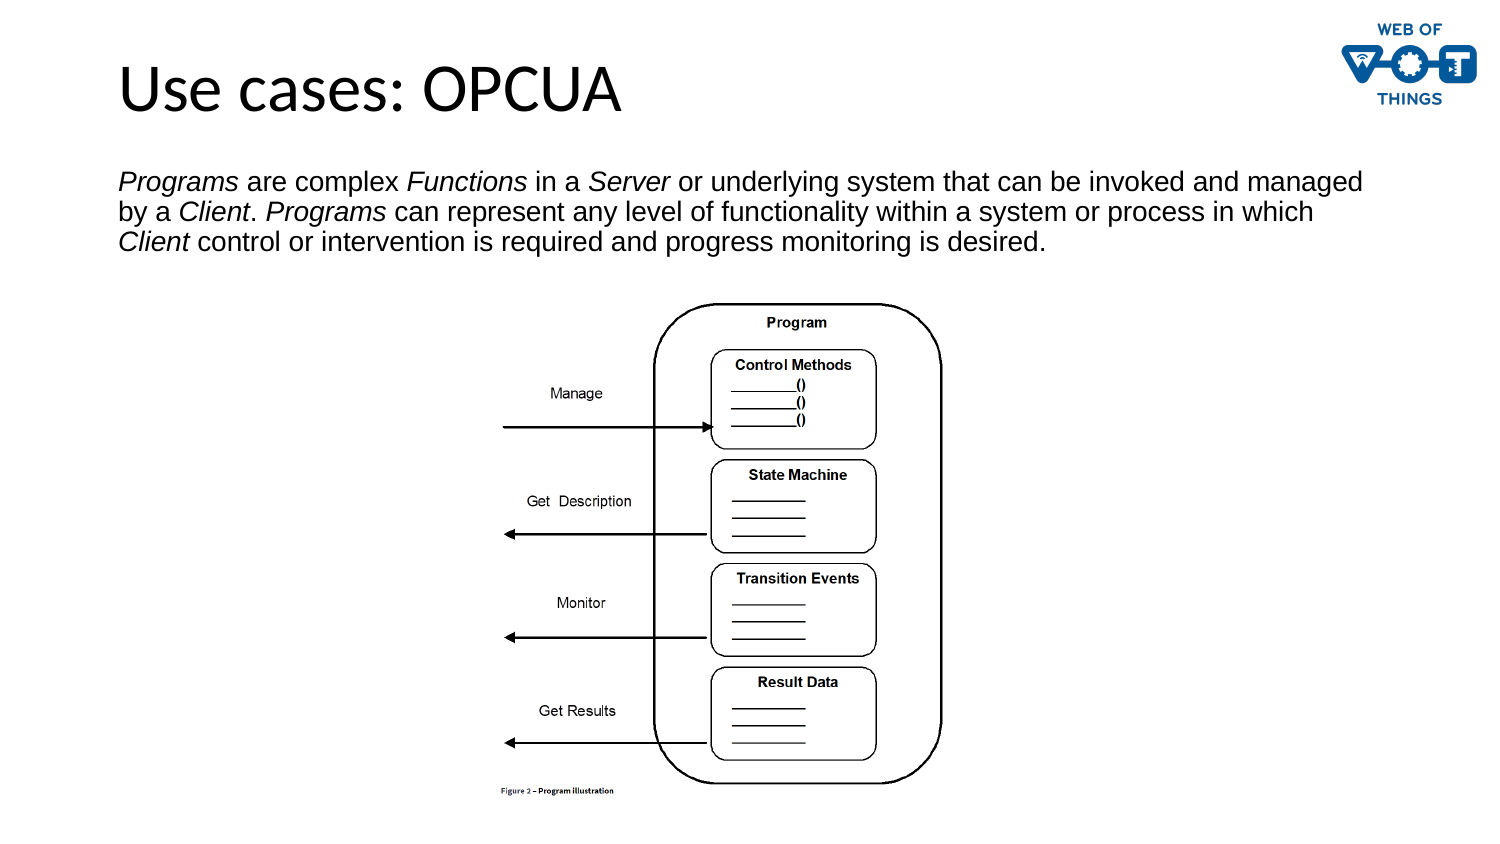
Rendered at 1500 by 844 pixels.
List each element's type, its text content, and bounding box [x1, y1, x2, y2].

picture [1326, 14, 1492, 114]
list Programs are complex Functions in a Server or underlying system that can be invoked and managed by a Client. Programs can represent any level of functionality within a system or process in which Client control or intervention is required and progress monitoring is desired. [103, 159, 1397, 287]
title Use cases: OPCUA [103, 44, 1397, 144]
picture [499, 293, 946, 801]
